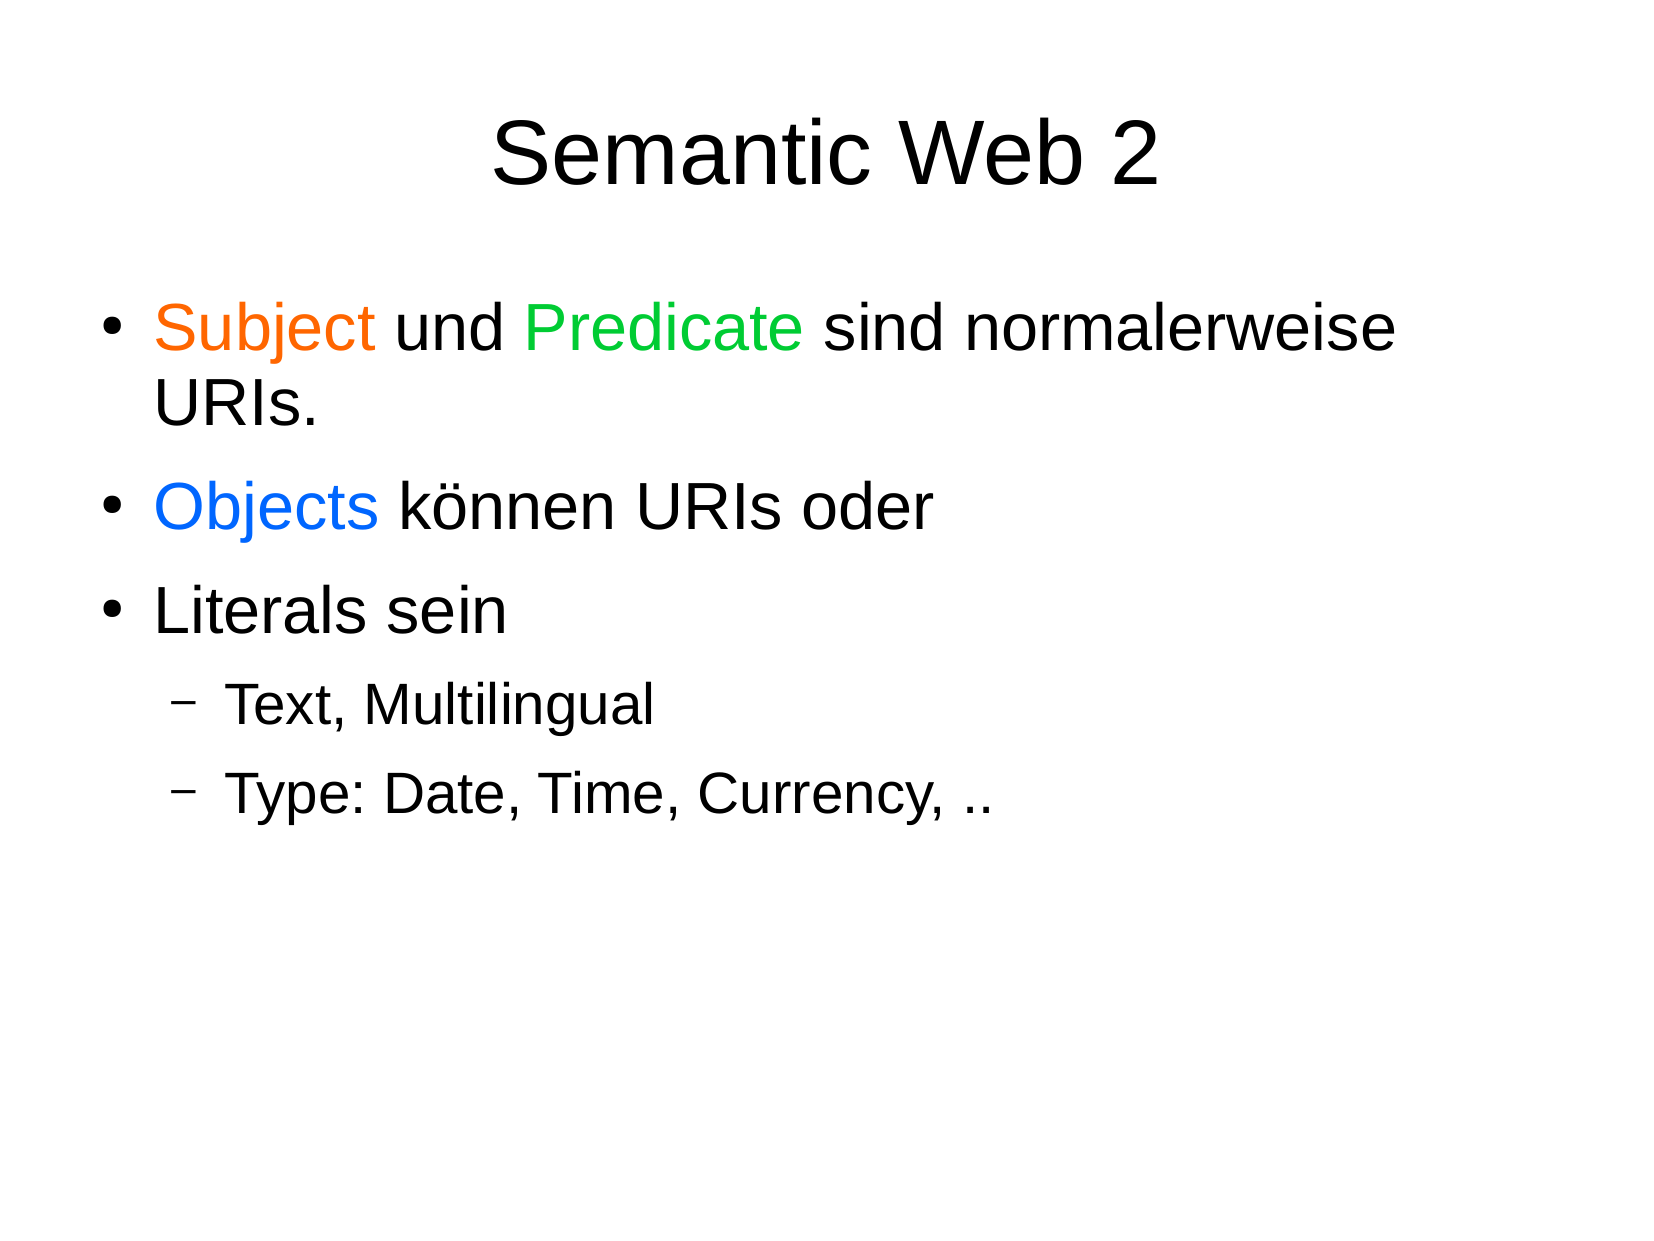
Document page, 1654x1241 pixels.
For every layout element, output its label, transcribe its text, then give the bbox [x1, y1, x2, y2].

list Subject und Predicate sind normalerweise URIs. Objects können URIs oder Literals sein Text, Multilingual Type: Date, Time, Currency, .. [82, 290, 1571, 1010]
title Semantic Web 2 [82, 49, 1571, 257]
